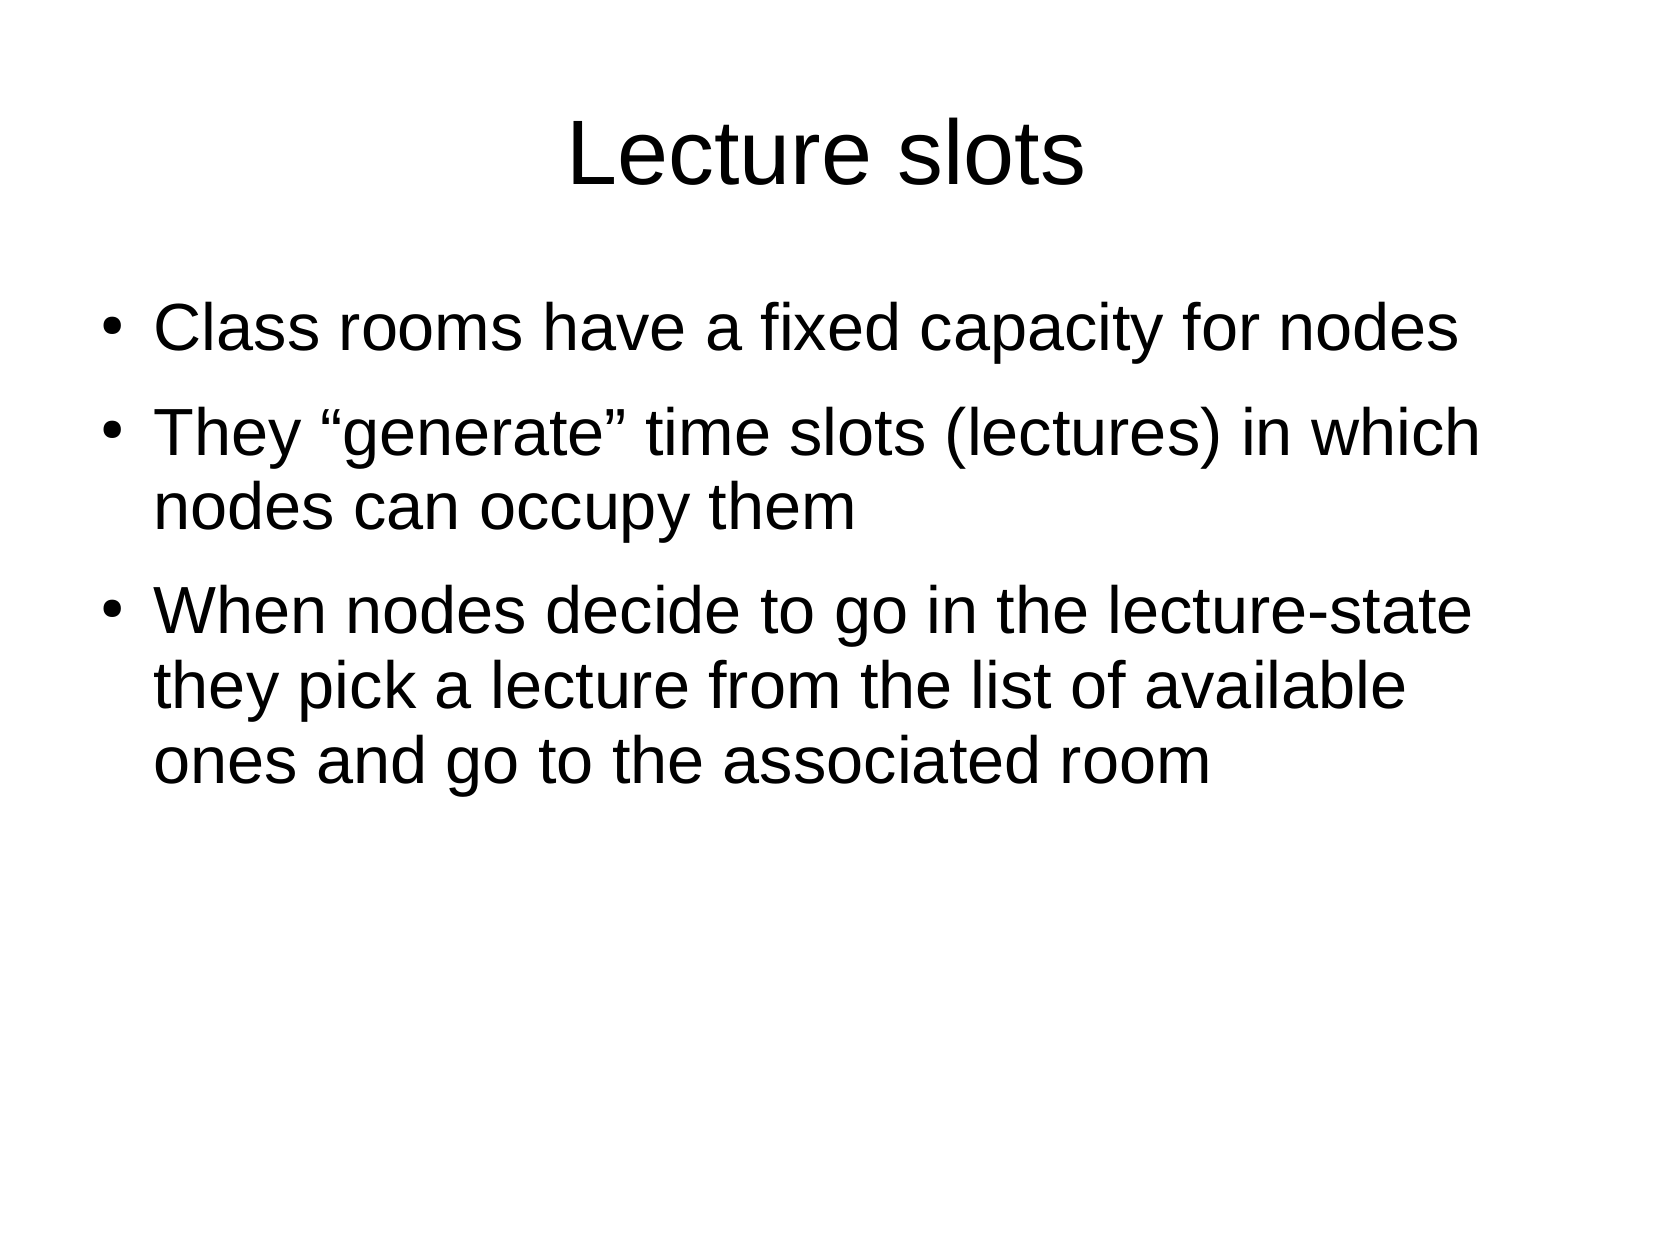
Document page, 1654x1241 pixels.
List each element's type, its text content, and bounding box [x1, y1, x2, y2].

title Lecture slots [82, 49, 1571, 257]
list Class rooms have a fixed capacity for nodes They “generate” time slots (lectures) in which nodes can occupy them When nodes decide to go in the lecture-state they pick a lecture from the list of available ones and go to the associated room [82, 290, 1560, 1010]
